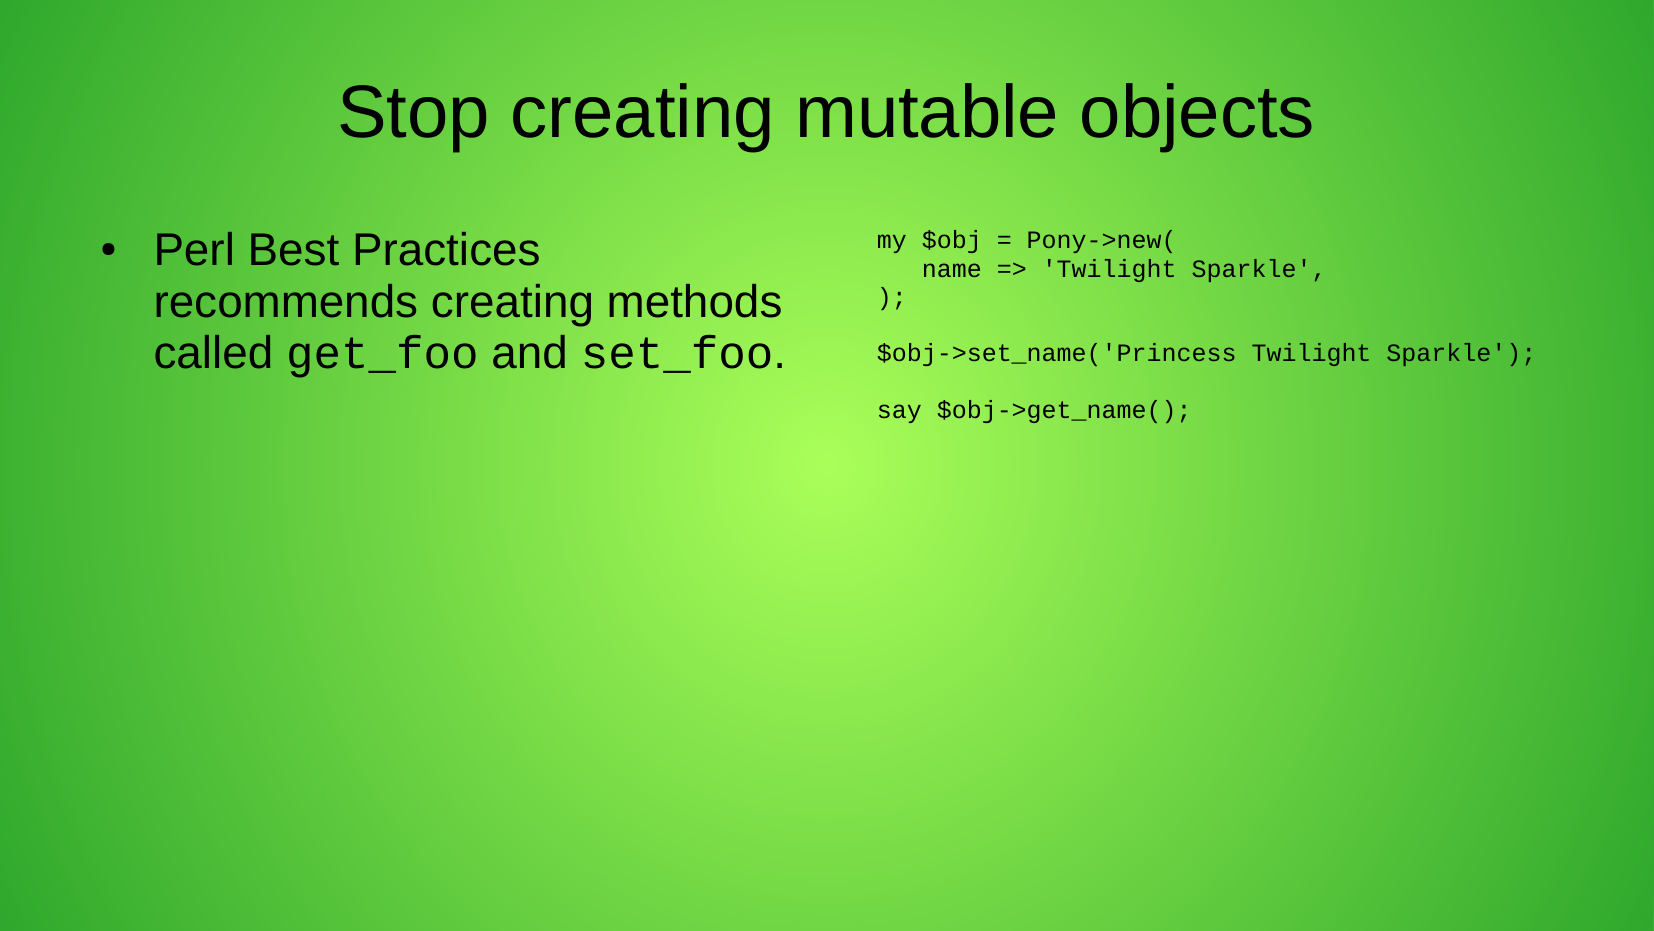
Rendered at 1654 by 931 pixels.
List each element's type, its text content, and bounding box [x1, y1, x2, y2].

text_box my $obj = Pony->new( name => 'Twilight Sparkle', ); $obj->set_name('Princess Twilight Sparkle'); say $obj->get_name(); [862, 220, 1571, 438]
title Stop creating mutable objects [82, 35, 1571, 189]
list Perl Best Practices recommends creating methods called get_foo and set_foo. [82, 224, 809, 764]
